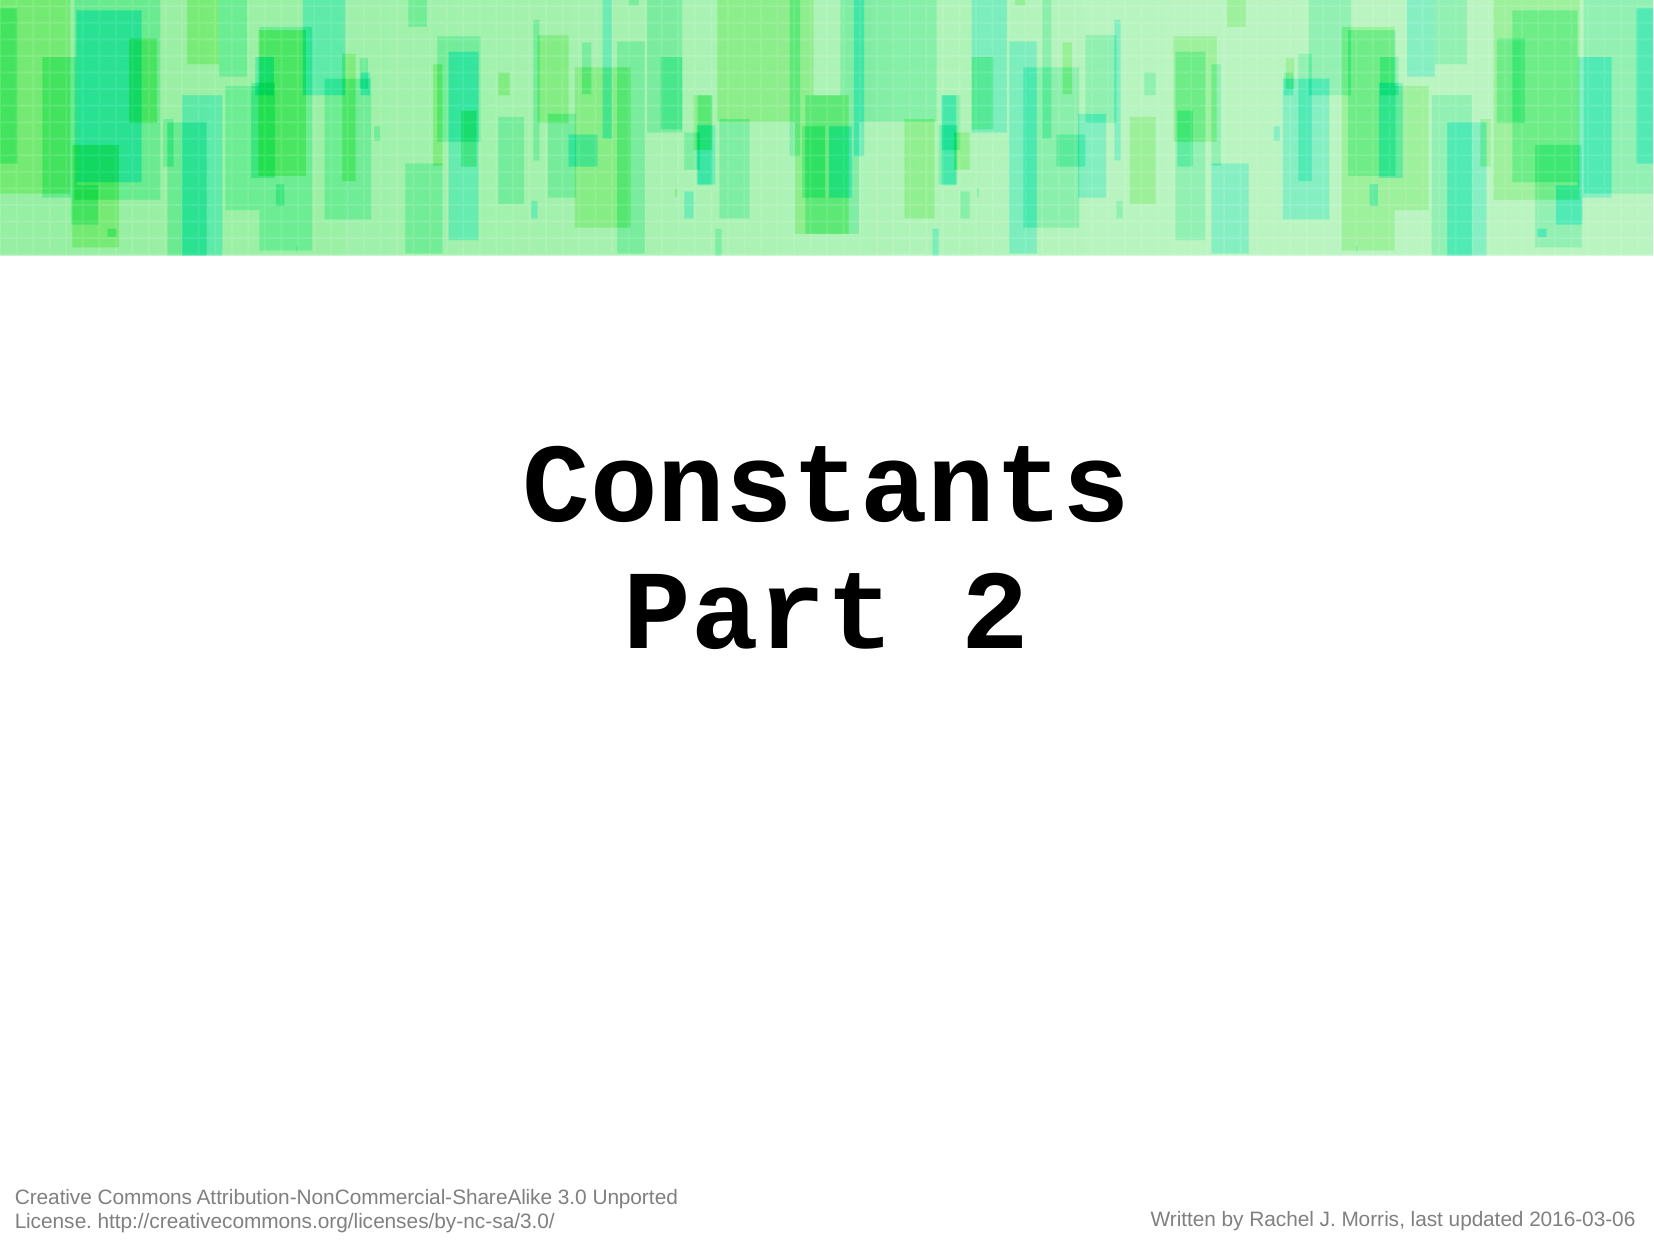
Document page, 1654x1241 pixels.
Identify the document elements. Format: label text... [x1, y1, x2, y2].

subtitle Constants Part 2 [82, 285, 1571, 826]
text_box Creative Commons Attribution-NonCommercial-ShareAlike 3.0 Unported License. http://creativecommons.org/licenses/by-nc-sa/3.0/ [0, 1178, 751, 1241]
text_box Written by Rachel J. Morris, last updated 2016-03-06 [840, 1200, 1651, 1239]
picture [0, 0, 1654, 1241]
